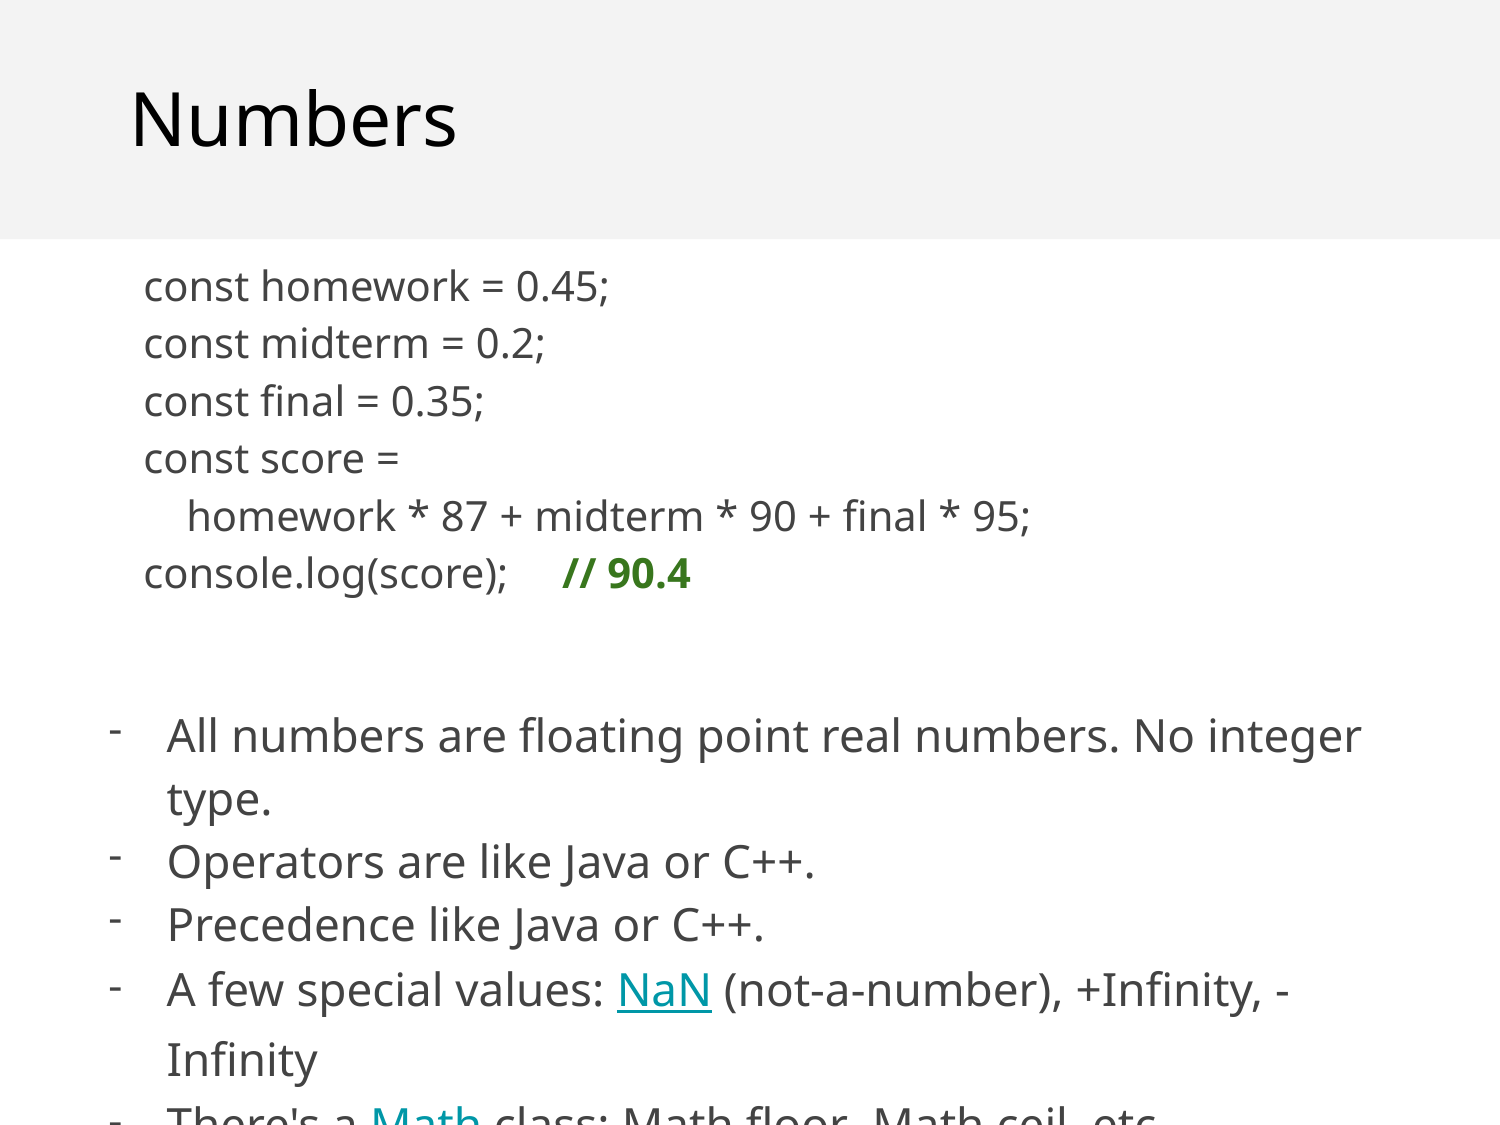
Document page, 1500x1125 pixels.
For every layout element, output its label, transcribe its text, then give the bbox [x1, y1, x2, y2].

list All numbers are floating point real numbers. No integer type. Operators are like Java or C++. Precedence like Java or C++. A few special values: NaN (not-a-number), +Infinity, -Infinity There's a Math class: Math.floor, Math.ceil, etc. [76, 683, 1444, 1066]
title Numbers [115, 56, 1359, 183]
text_box const homework = 0.45; const midterm = 0.2; const final = 0.35; const score = homework * 87 + midterm * 90 + final * 95; console.log(score); // 90.4 [128, 237, 1485, 730]
